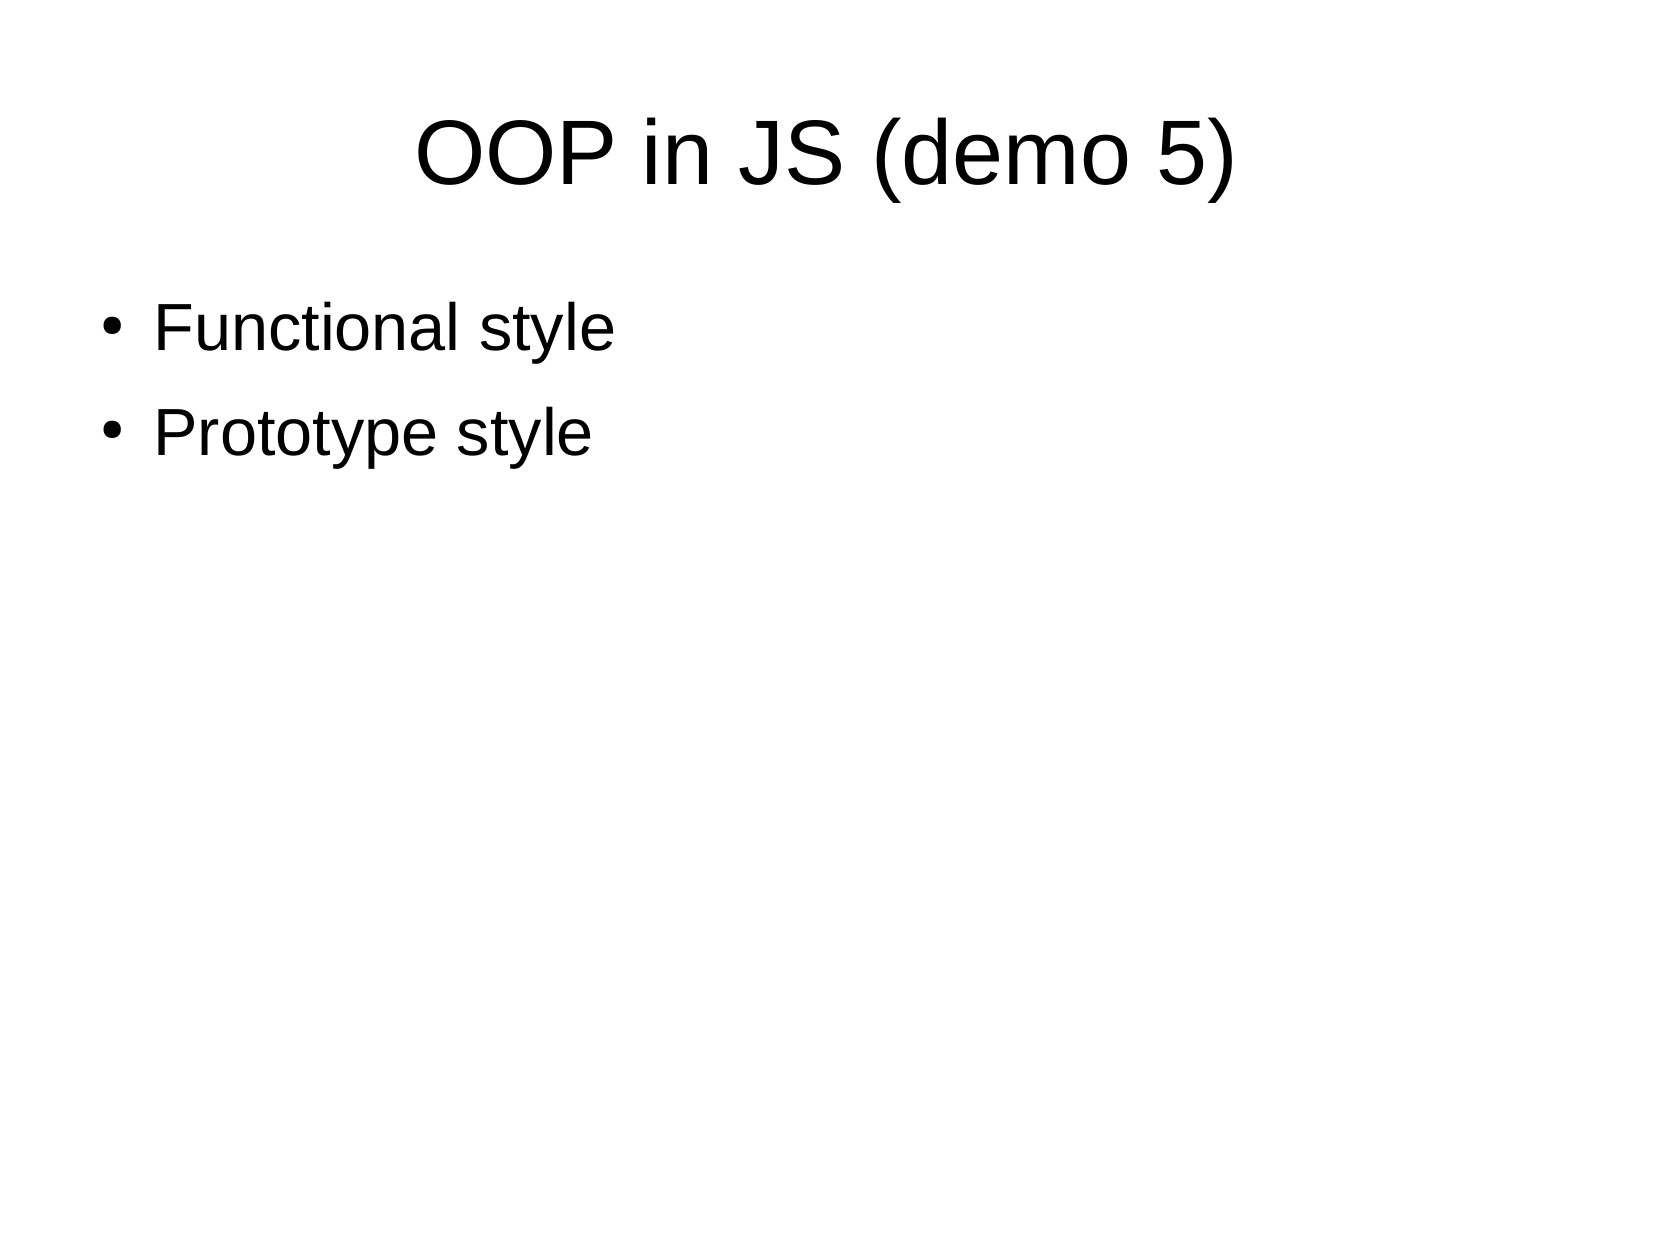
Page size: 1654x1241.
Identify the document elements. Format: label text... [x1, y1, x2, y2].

title OOP in JS (demo 5) [82, 49, 1571, 257]
list Functional style Prototype style [82, 290, 1571, 1010]
